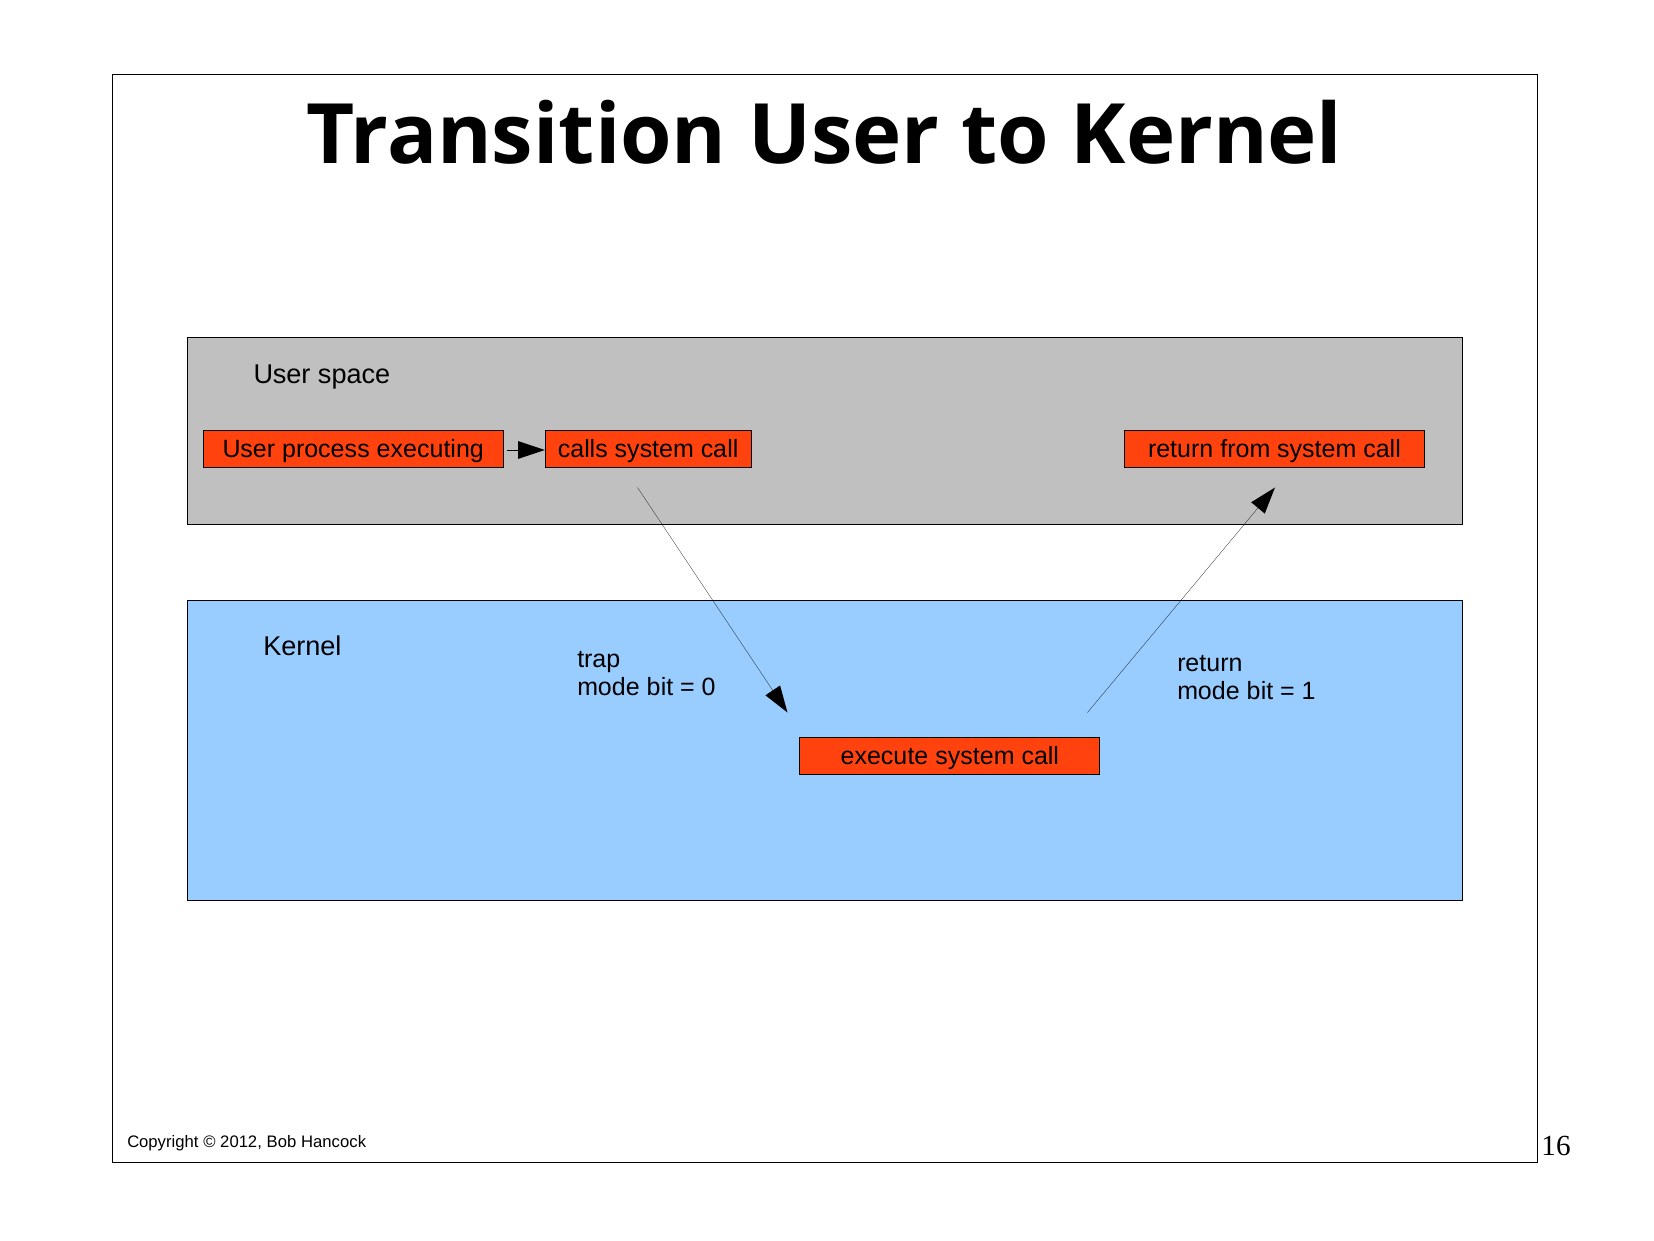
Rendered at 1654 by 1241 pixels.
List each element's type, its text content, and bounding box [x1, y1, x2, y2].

text_box [187, 600, 1463, 901]
text_box Copyright © 2012, Bob Hancock [112, 1125, 382, 1159]
text_box execute system call [799, 737, 1100, 775]
title Transition User to Kernel [112, 75, 1538, 188]
text_box [187, 337, 1463, 525]
text_box return from system call [1124, 430, 1425, 468]
text_box User process executing [203, 430, 504, 468]
text_box User space [238, 351, 427, 397]
text_box calls system call [545, 430, 752, 468]
text_box trap mode bit = 0 [562, 637, 751, 709]
text_box Kernel [248, 624, 381, 670]
text_box return mode bit = 1 [1162, 641, 1351, 713]
